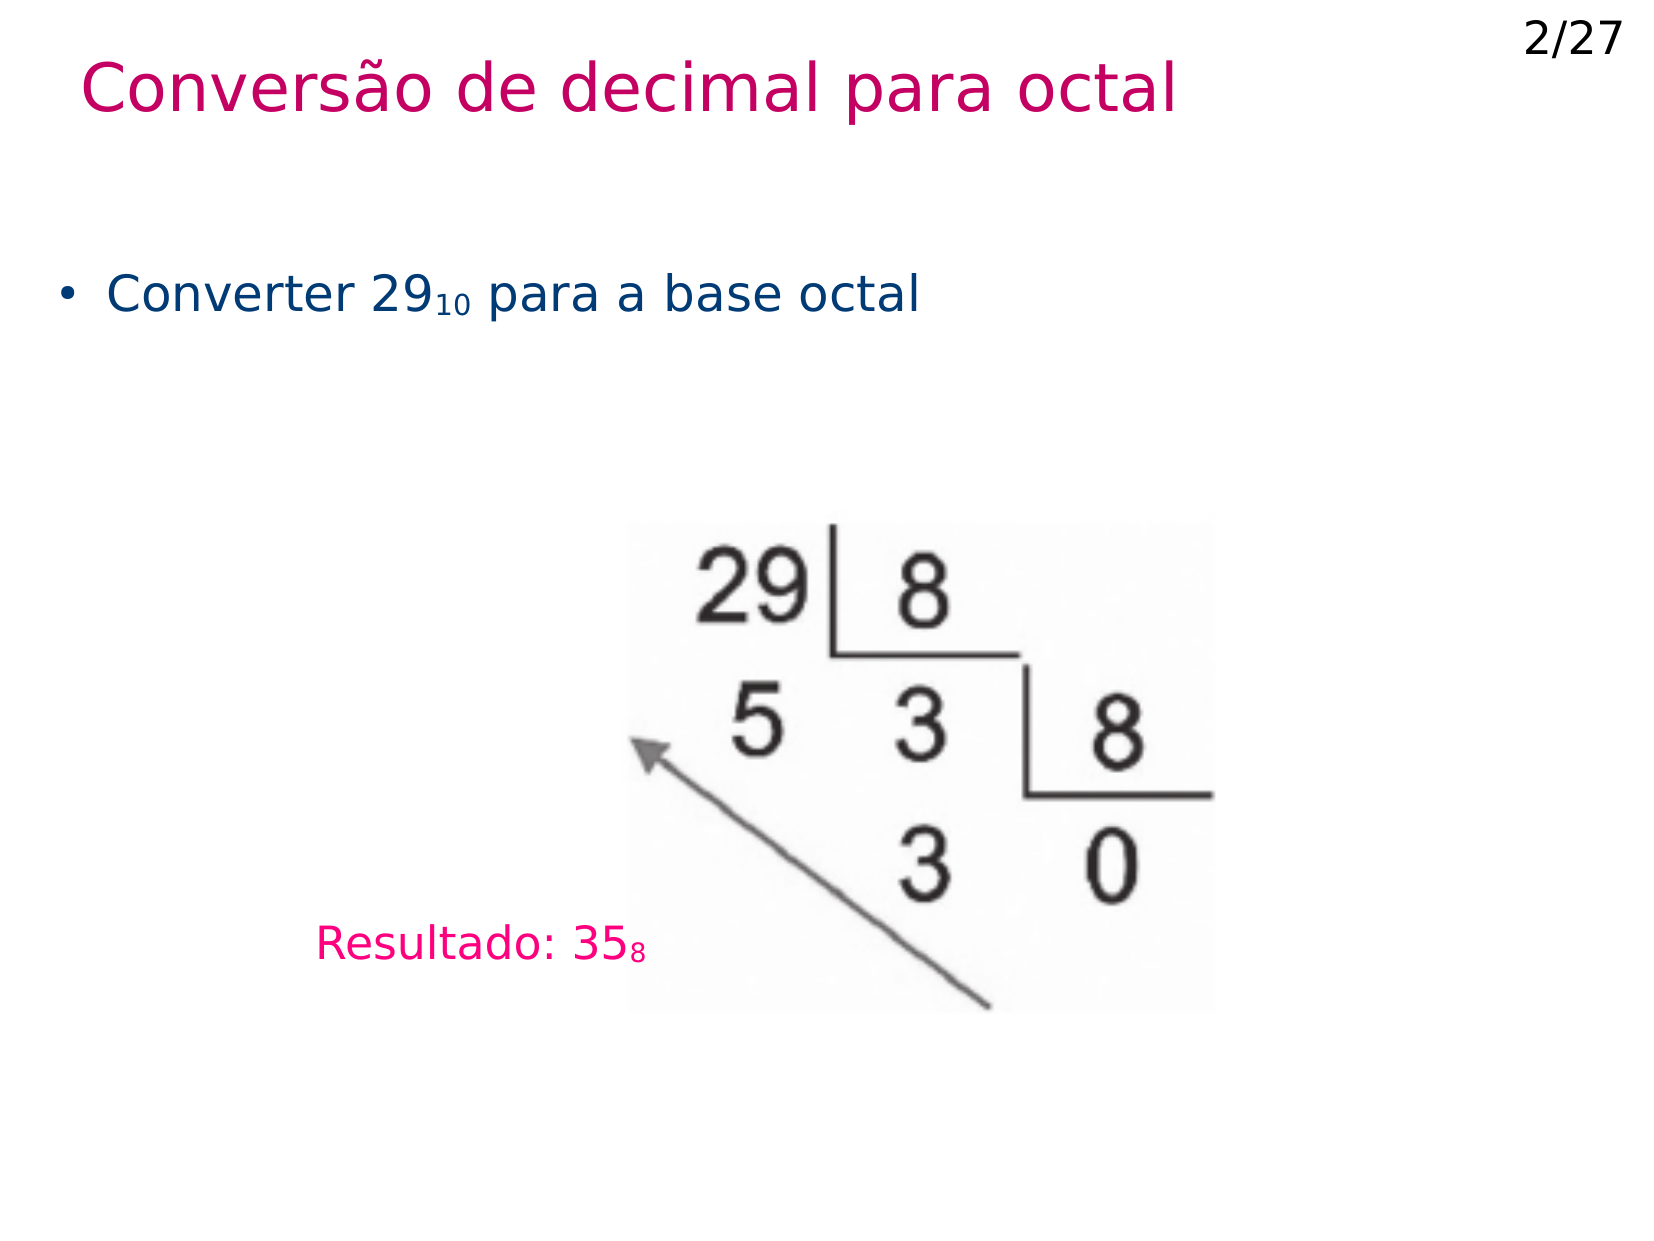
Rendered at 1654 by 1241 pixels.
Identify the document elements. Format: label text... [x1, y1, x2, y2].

title Conversão de decimal para octal [59, 29, 1625, 148]
text_box Resultado: 358 [300, 909, 662, 978]
list Converter 2910 para a base octal [59, 236, 1625, 1211]
picture [590, 496, 1245, 1040]
